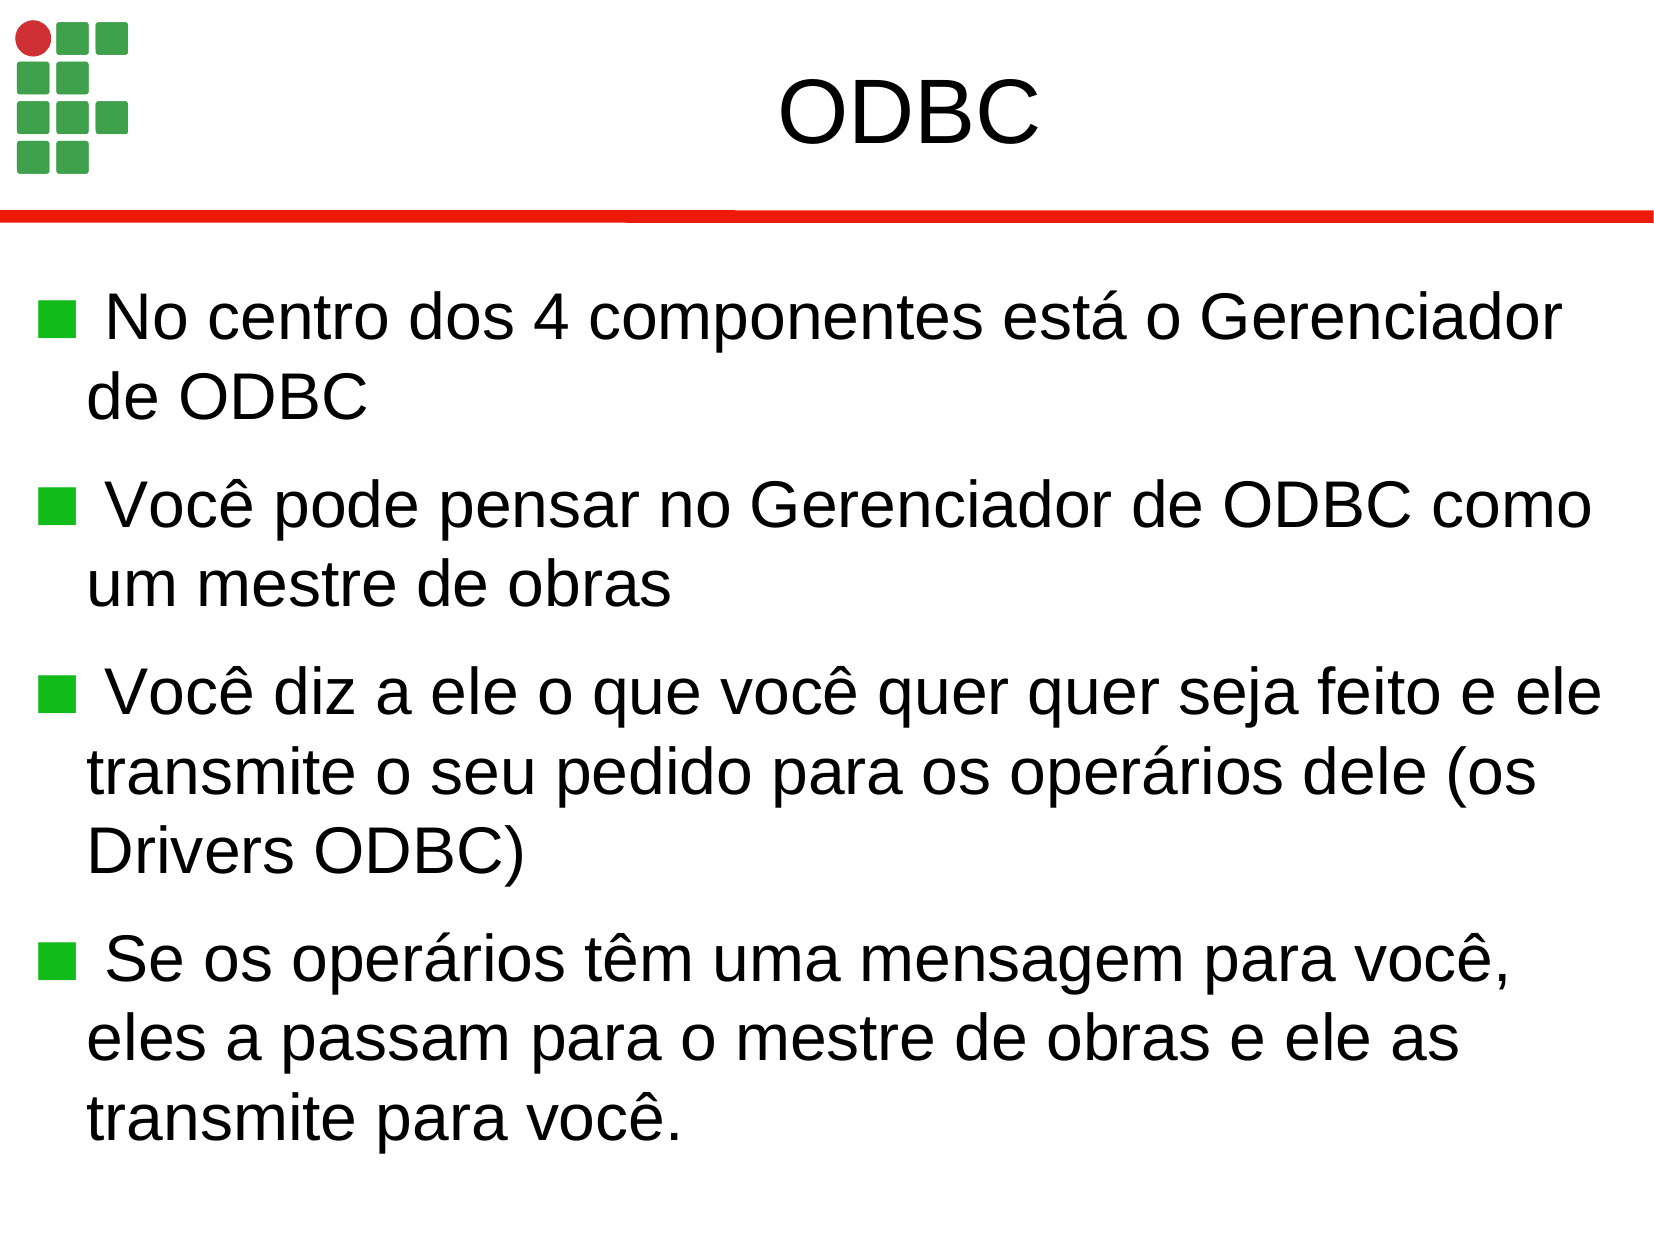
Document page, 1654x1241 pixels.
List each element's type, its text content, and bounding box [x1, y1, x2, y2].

picture [14, 16, 130, 178]
list No centro dos 4 componentes está o Gerenciador de ODBC Você pode pensar no Gerenciador de ODBC como um mestre de obras Você diz a ele o que você quer quer seja feito e ele transmite o seu pedido para os operários dele (os Drivers ODBC) Se os operários têm uma mensagem para você, eles a passam para o mestre de obras e ele as transmite para você. [0, 265, 1654, 1171]
text_box ODBC [165, 43, 1654, 171]
